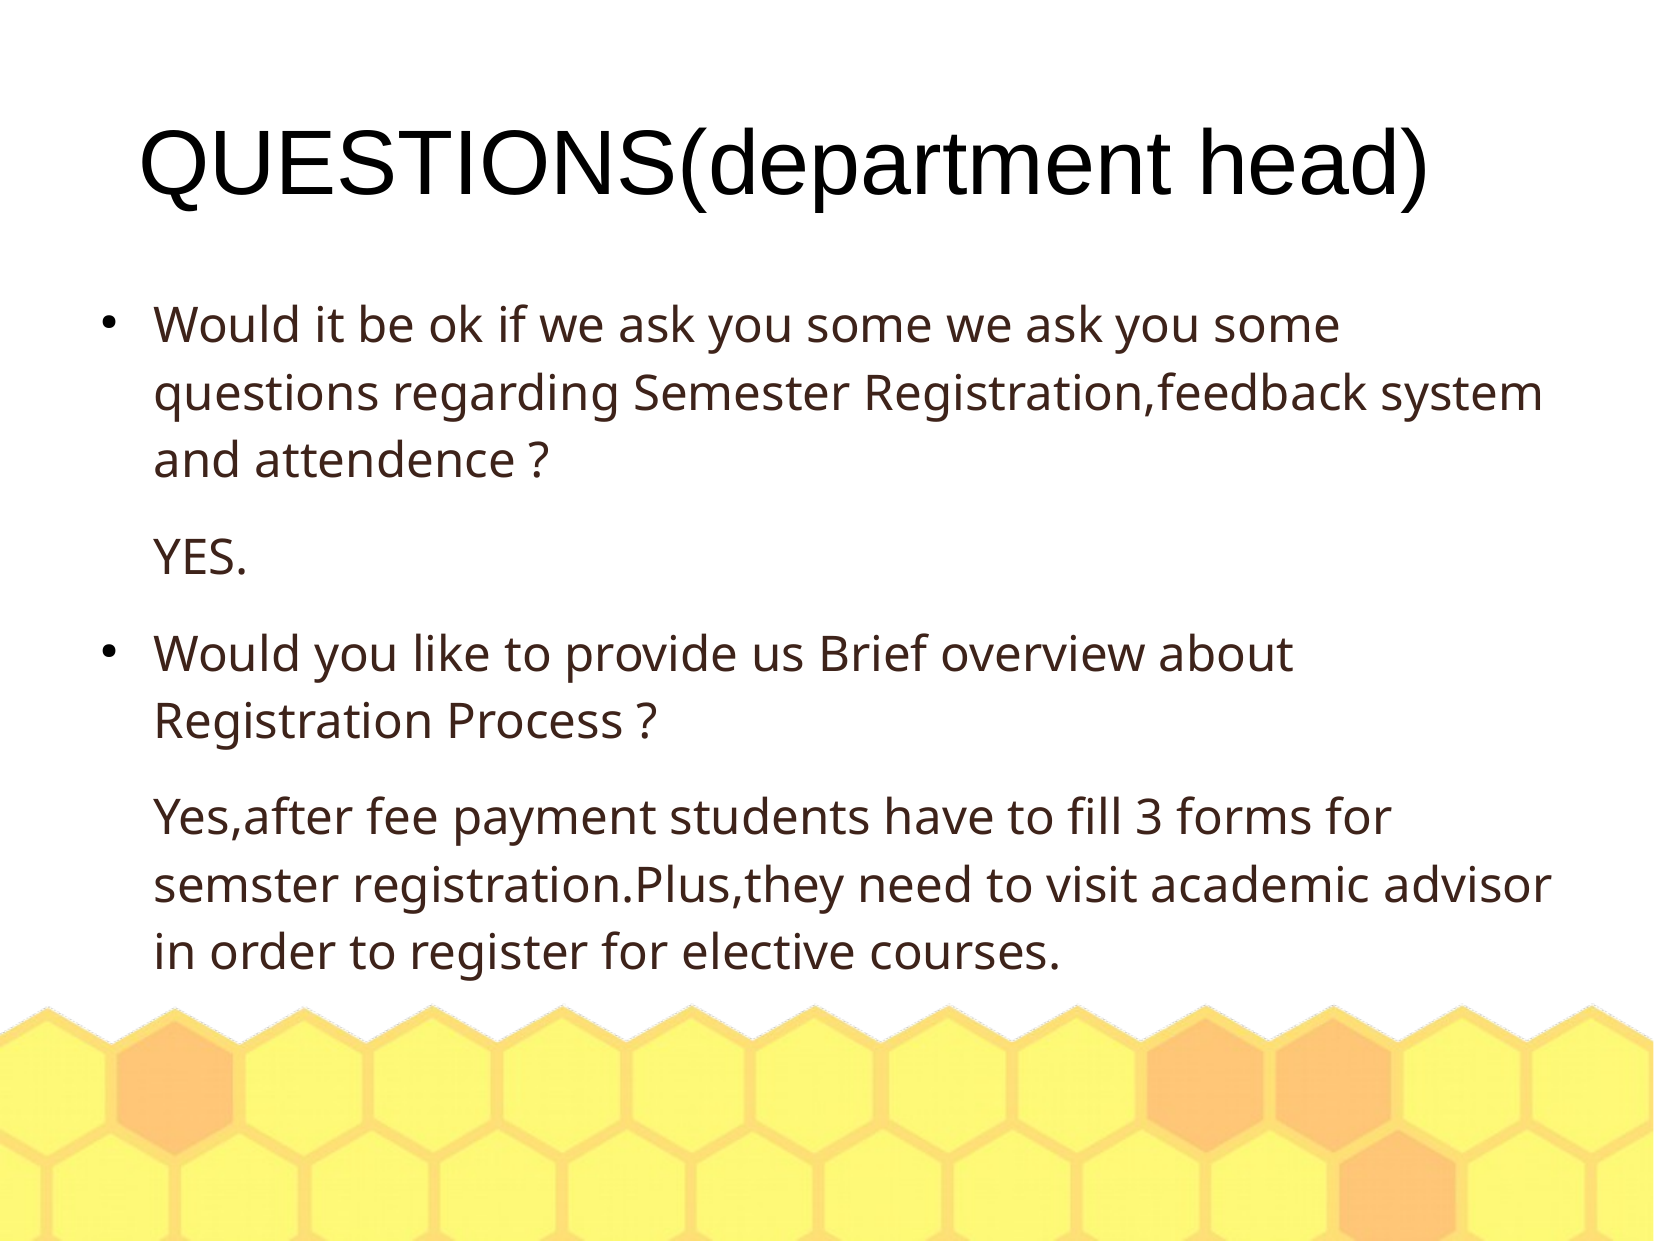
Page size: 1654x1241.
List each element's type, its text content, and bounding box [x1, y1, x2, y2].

title QUESTIONS(department head) [0, 59, 1654, 267]
picture [0, 1001, 1654, 1241]
list Would it be ok if we ask you some we ask you some questions regarding Semester Registration,feedback system and attendence ? YES. Would you like to provide us Brief overview about Registration Process ? Yes,after fee payment students have to fill 3 forms for semster registration.Plus,they need to visit academic advisor in order to register for elective courses. [82, 290, 1571, 1010]
